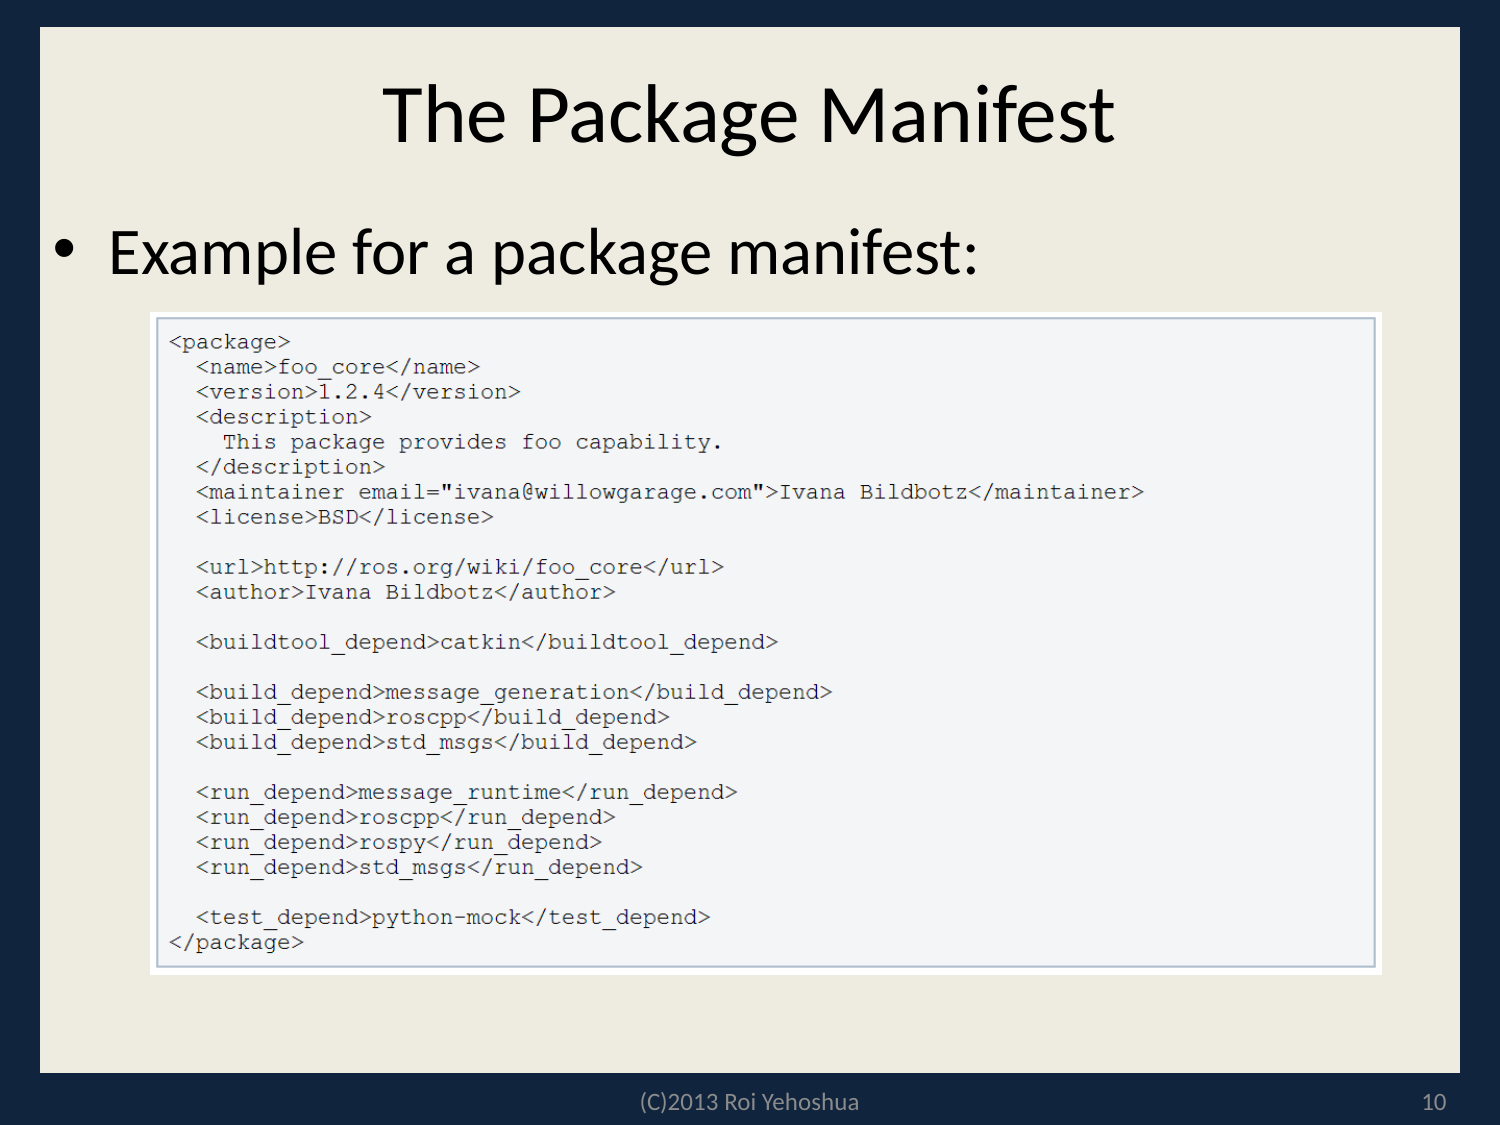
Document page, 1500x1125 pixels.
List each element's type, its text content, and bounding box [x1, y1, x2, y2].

slide_number <number> [1111, 1080, 1462, 1125]
footer (C)2013 Roi Yehoshua [512, 1074, 988, 1125]
picture [150, 312, 1382, 975]
title The Package Manifest [37, 31, 1463, 188]
list Example for a package manifest: [37, 200, 1463, 1080]
